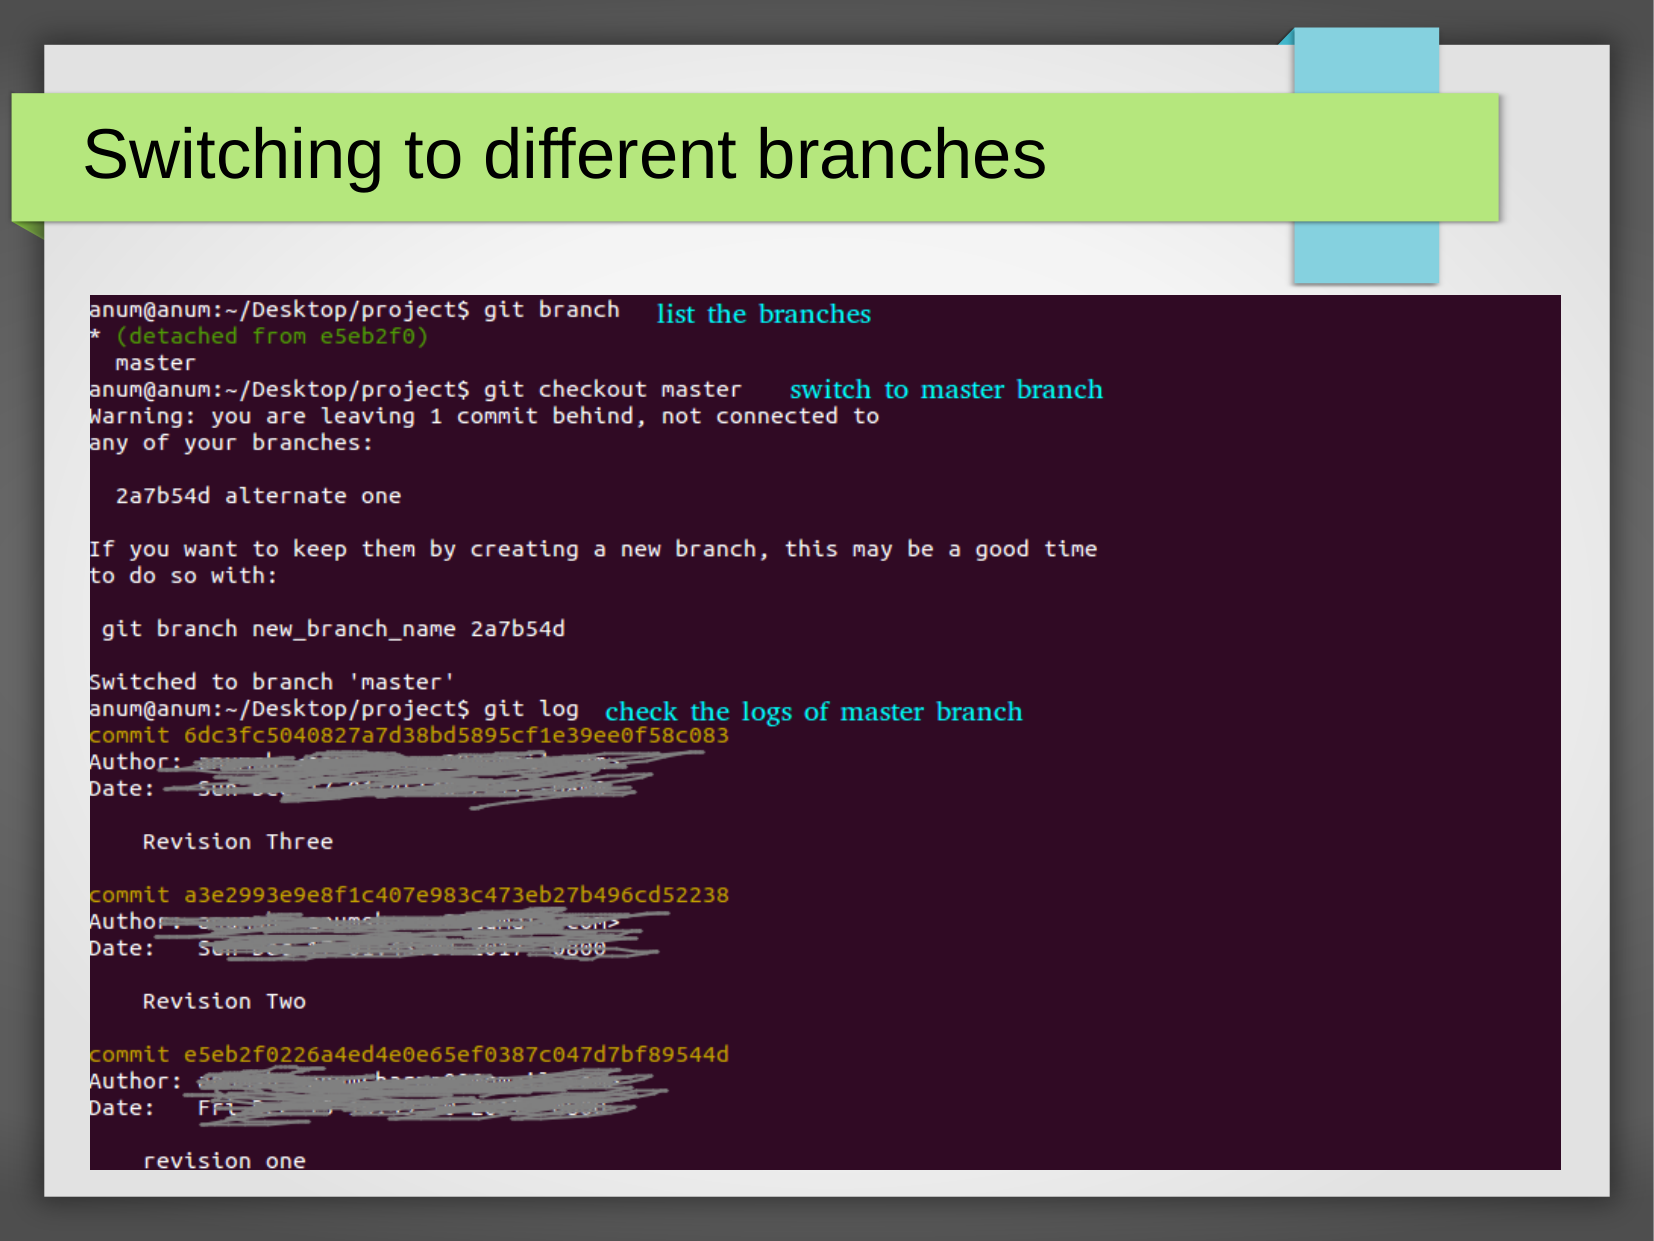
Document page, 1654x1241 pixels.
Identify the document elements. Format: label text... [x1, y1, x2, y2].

title Switching to different branches [82, 94, 1264, 213]
picture [0, 0, 1654, 1241]
